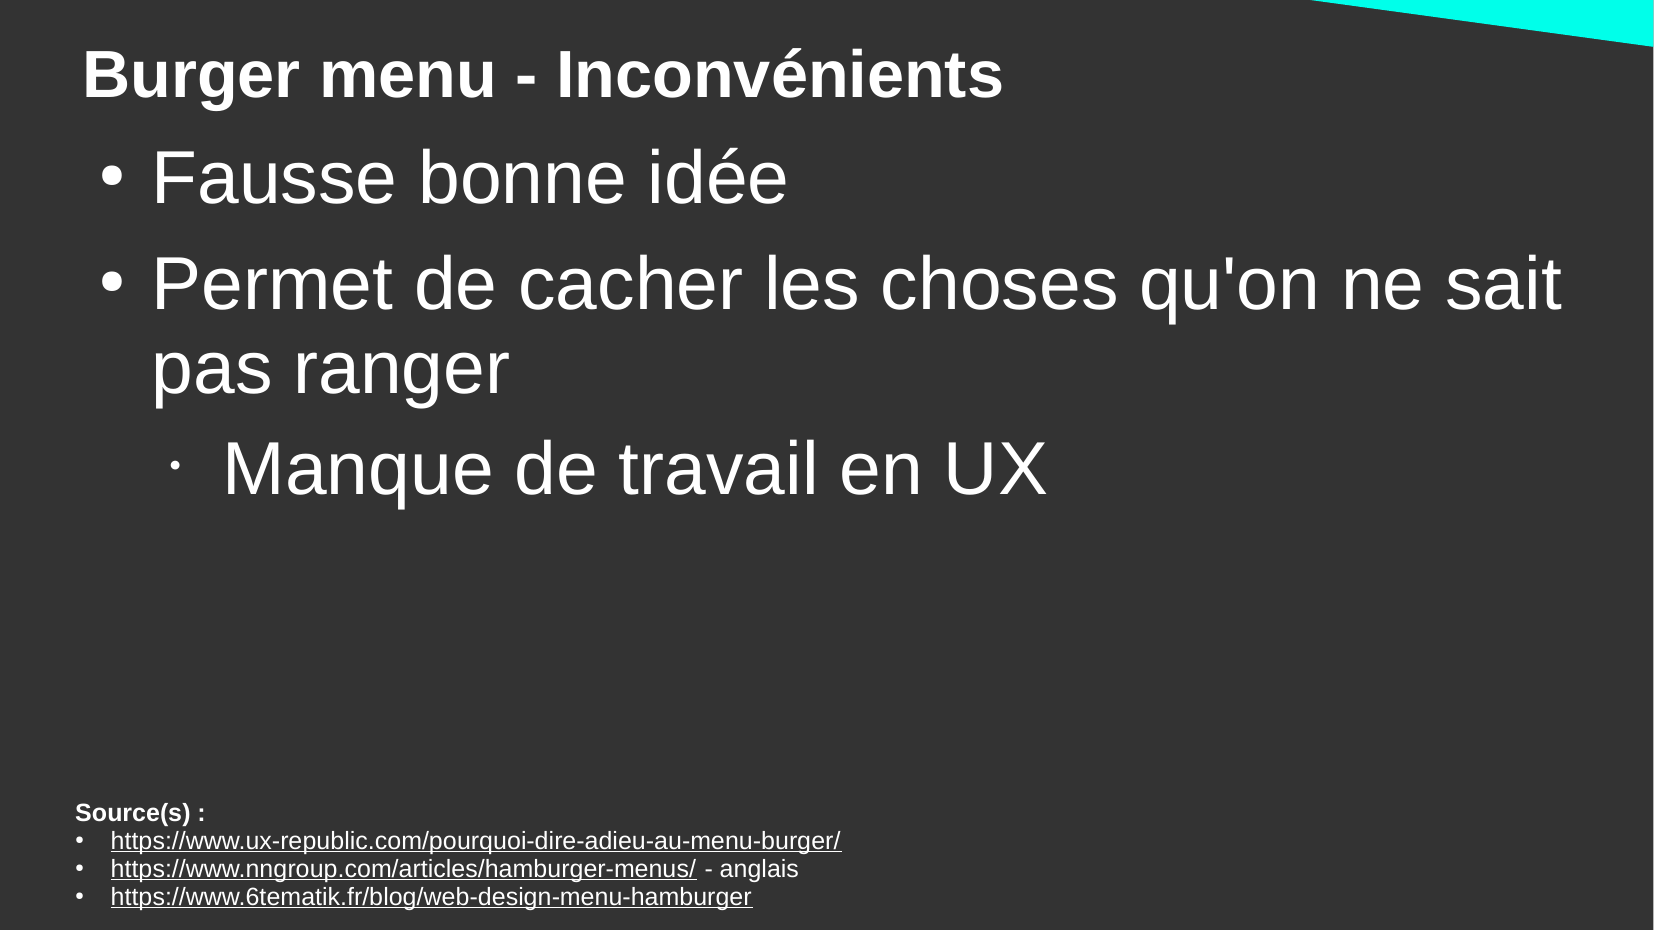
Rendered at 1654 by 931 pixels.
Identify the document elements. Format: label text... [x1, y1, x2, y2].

list Fausse bonne idée Permet de cacher les choses qu'on ne sait pas ranger Manque de travail en UX [80, 135, 1620, 815]
text_box [1310, 0, 1654, 47]
title Burger menu - Inconvénients [82, 37, 1571, 114]
text_box Source(s) : https://www.ux-republic.com/pourquoi-dire-adieu-au-menu-burger/ https://www.nngroup.com/articles/hamburger-menus/ - anglais https://www.6tematik.fr/blog/web-design-menu-hamburger [60, 791, 1546, 919]
